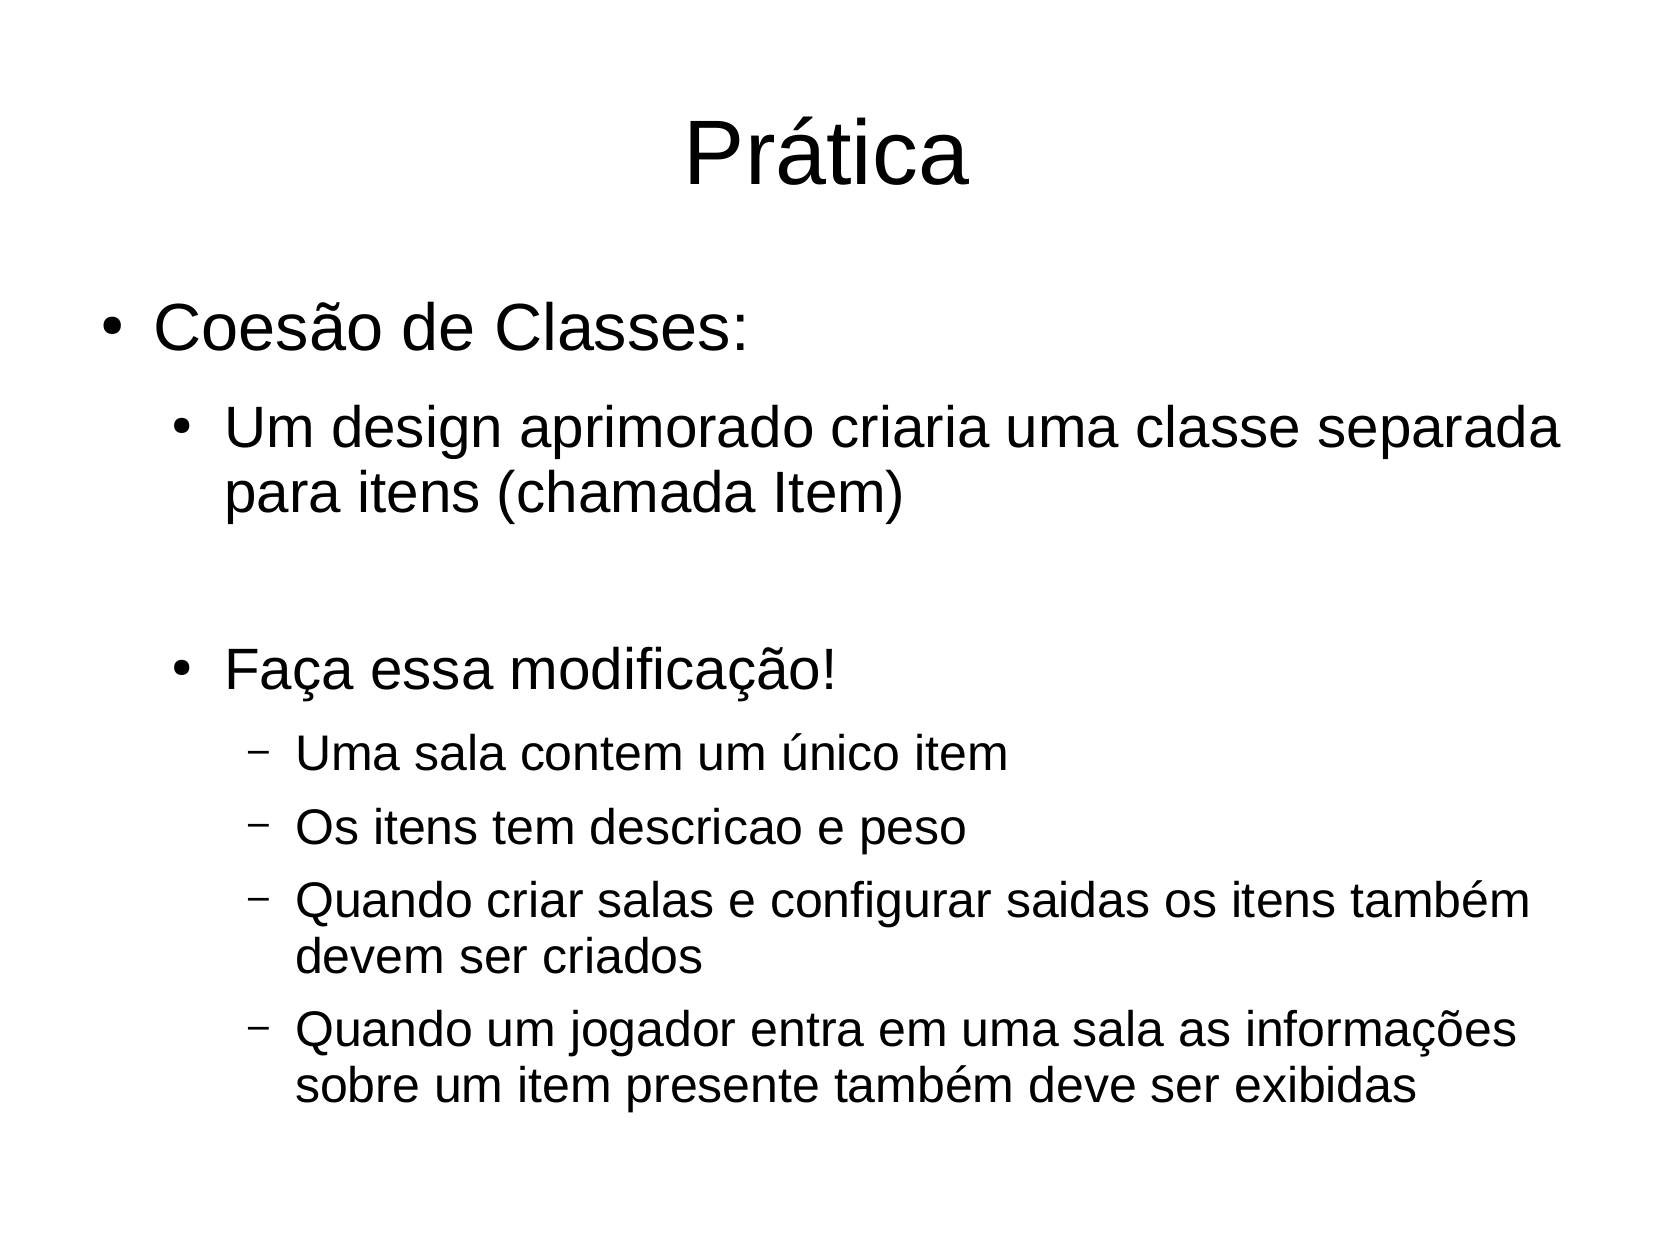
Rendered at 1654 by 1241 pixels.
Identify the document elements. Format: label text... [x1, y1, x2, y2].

title Prática [82, 49, 1571, 257]
list Coesão de Classes: Um design aprimorado criaria uma classe separada para itens (chamada Item) Faça essa modificação! Uma sala contem um único item Os itens tem descricao e peso Quando criar salas e configurar saidas os itens também devem ser criados Quando um jogador entra em uma sala as informações sobre um item presente também deve ser exibidas [82, 290, 1571, 1195]
